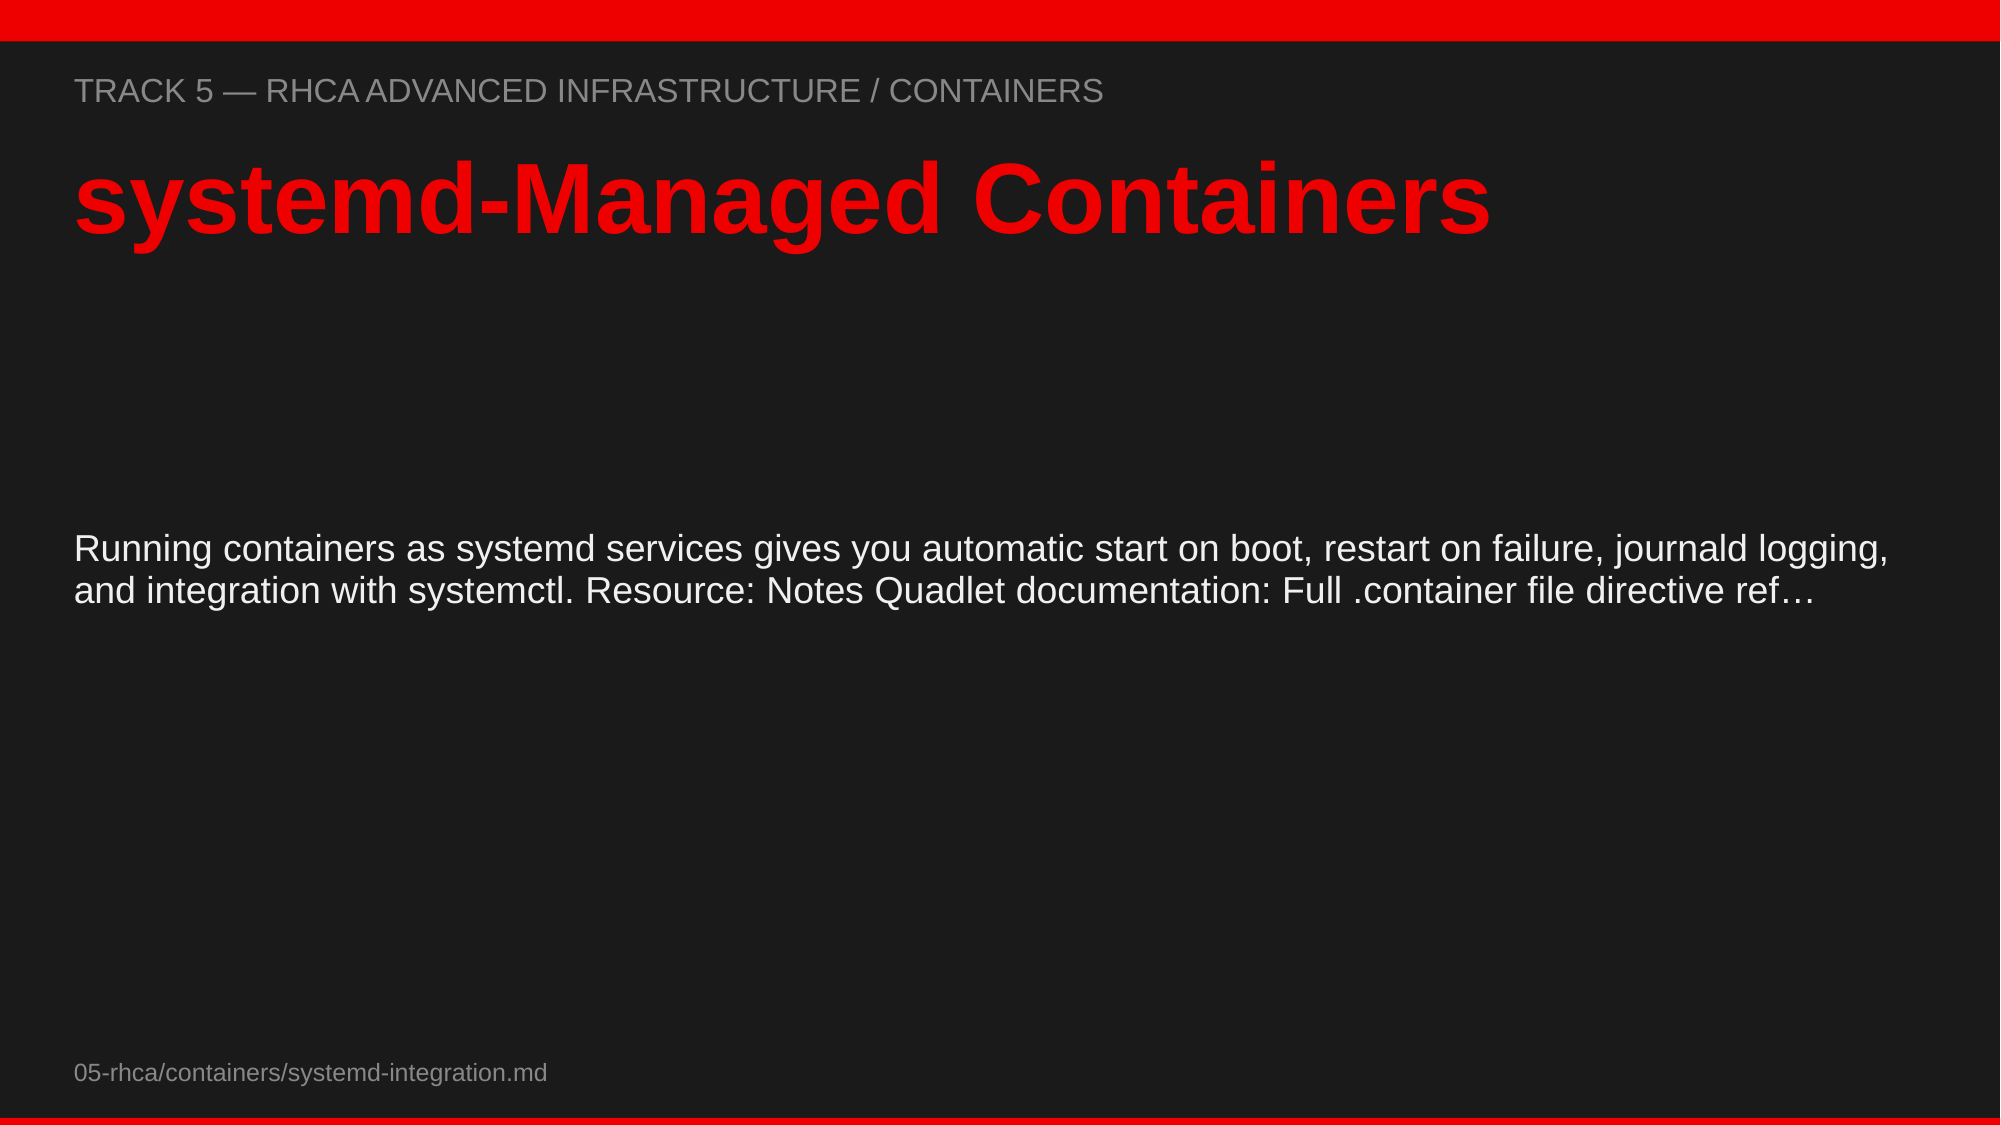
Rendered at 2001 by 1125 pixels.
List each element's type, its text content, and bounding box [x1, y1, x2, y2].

text_box [0, 1117, 2001, 1125]
text_box Running containers as systemd services gives you automatic start on boot, restart on failure, journald logging, and integration with systemctl. Resource: Notes Quadlet documentation: Full .container file directive ref… [59, 519, 1942, 727]
text_box TRACK 5 — RHCA ADVANCED INFRASTRUCTURE / CONTAINERS [59, 64, 1942, 119]
text_box [0, 0, 2001, 42]
text_box 05-rhca/containers/systemd-integration.md [59, 1051, 1942, 1093]
text_box systemd-Managed Containers [59, 135, 1942, 461]
